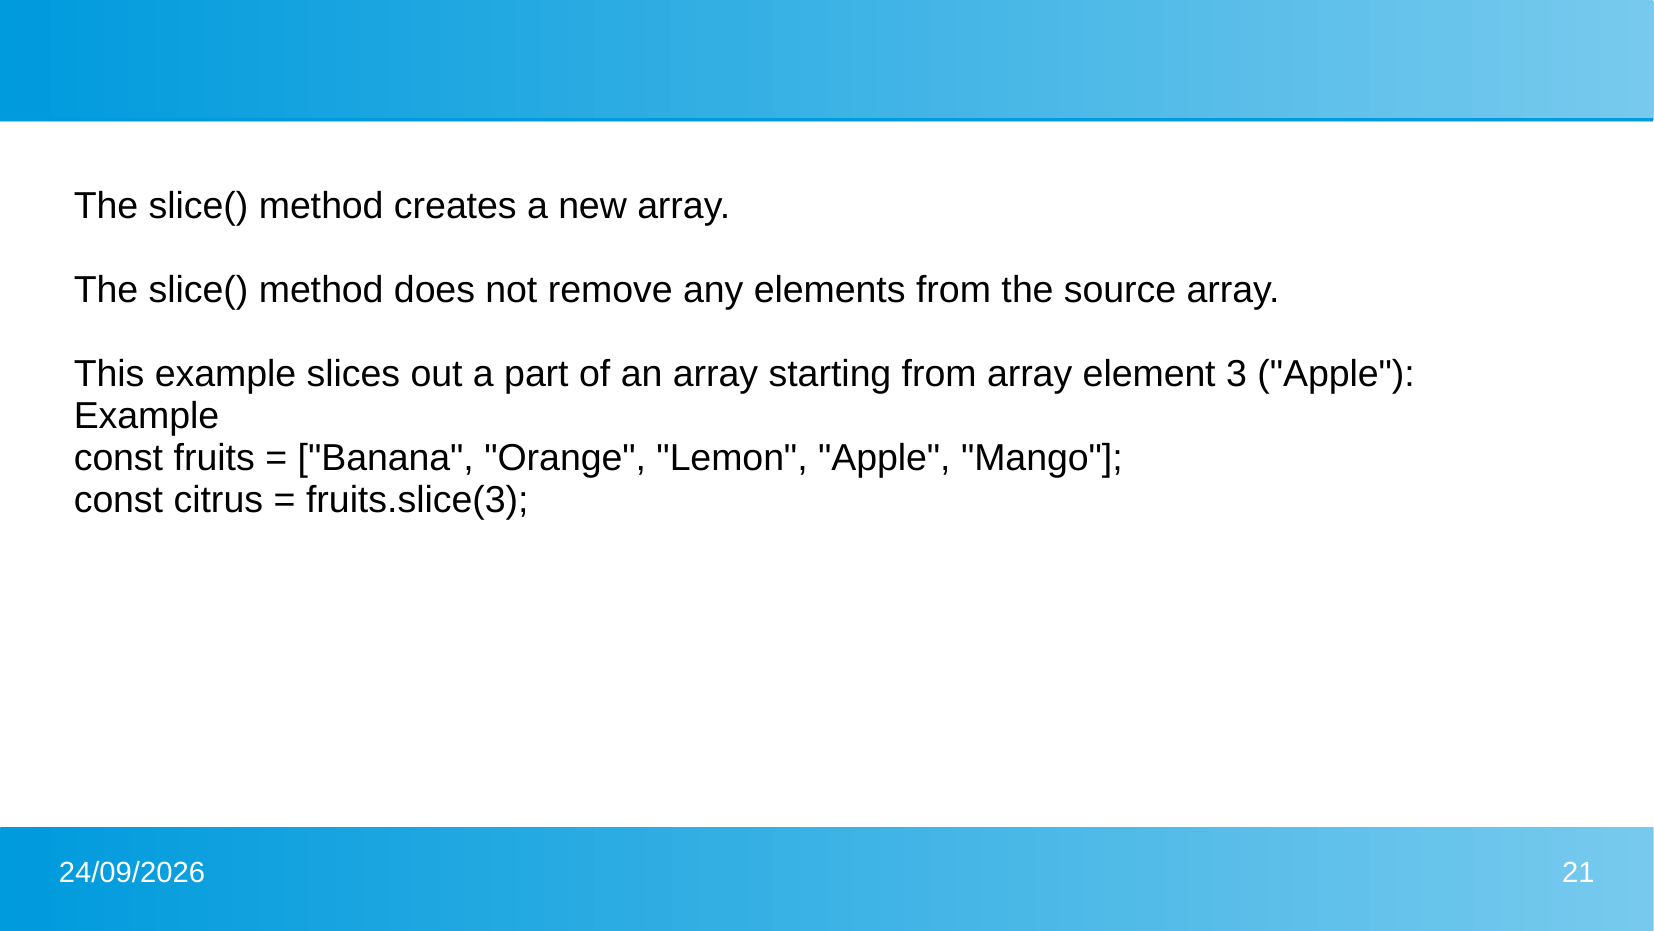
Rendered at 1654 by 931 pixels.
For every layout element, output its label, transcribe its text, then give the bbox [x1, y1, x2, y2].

text_box The slice() method creates a new array. The slice() method does not remove any elements from the source array. This example slices out a part of an array starting from array element 3 ("Apple"): Example const fruits = ["Banana", "Orange", "Lemon", "Apple", "Mango"]; const citrus = fruits.slice(3); [59, 177, 1477, 528]
